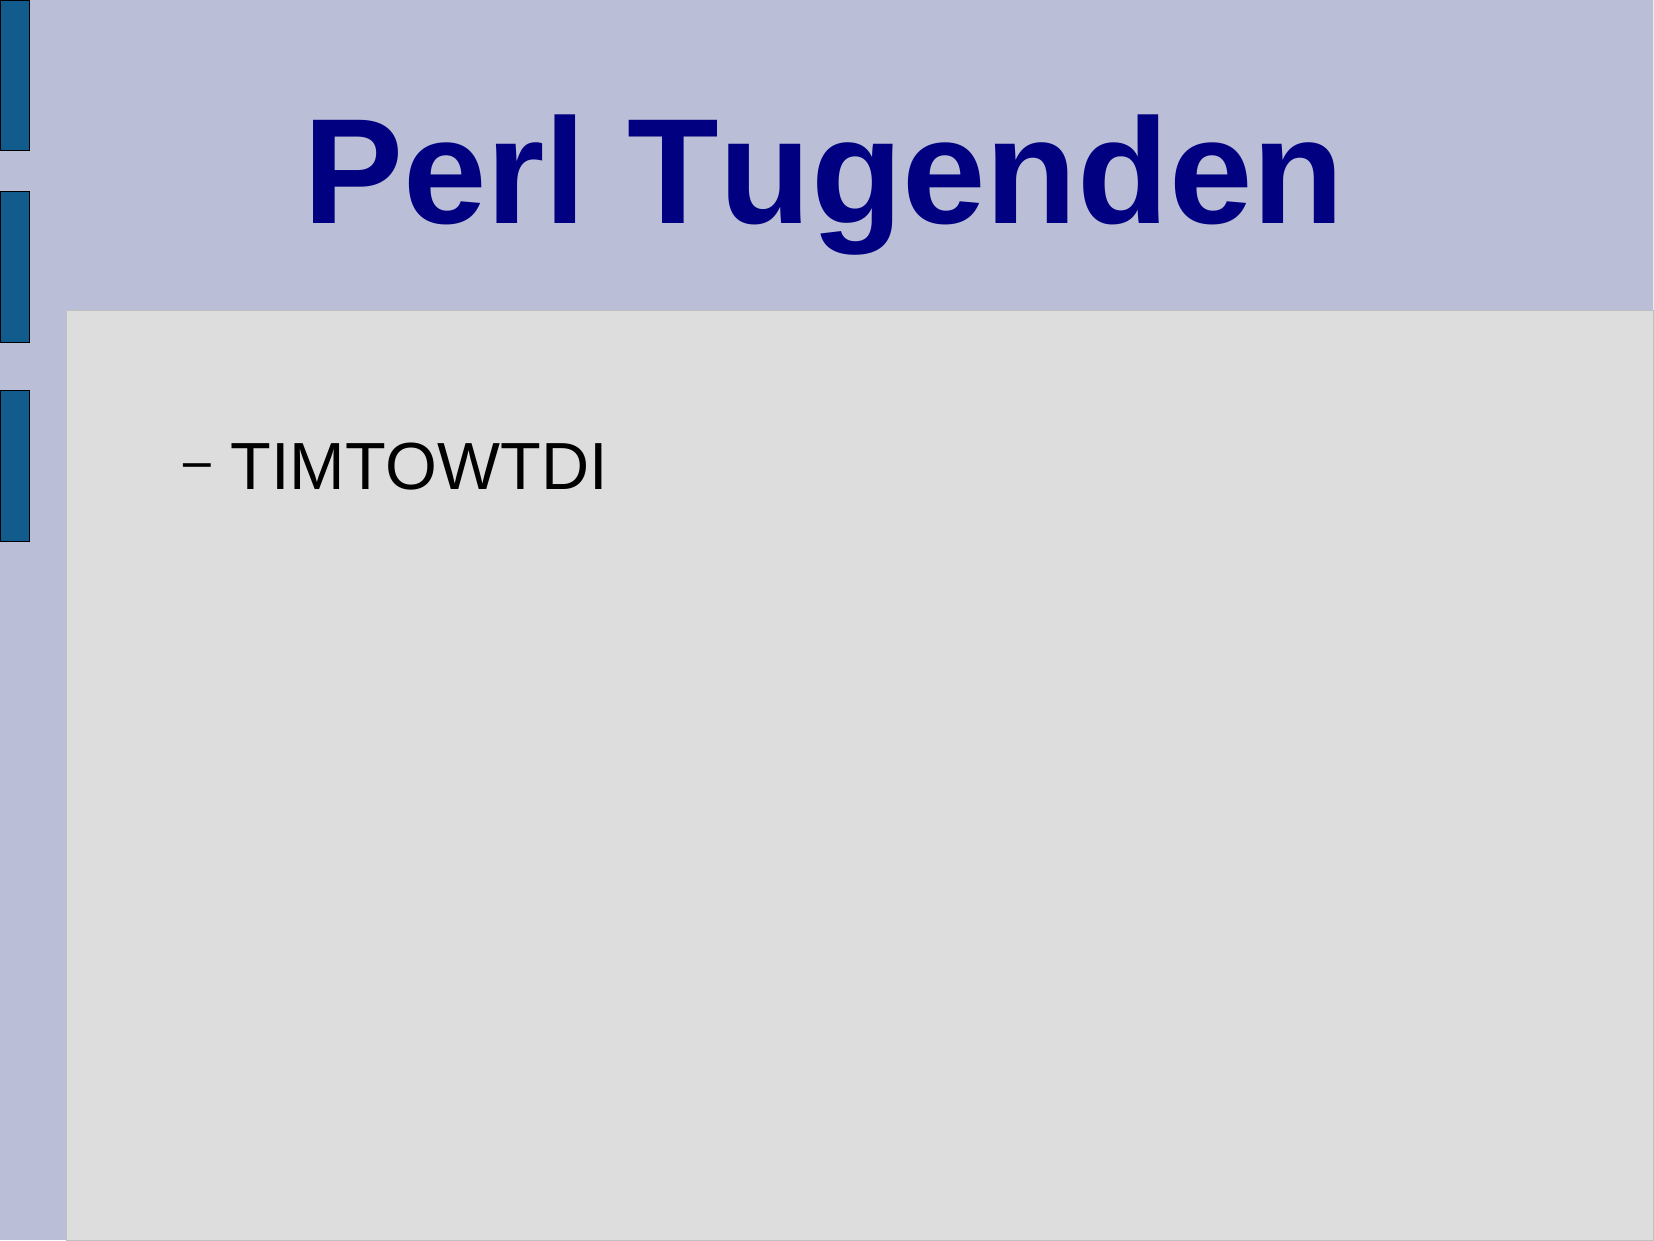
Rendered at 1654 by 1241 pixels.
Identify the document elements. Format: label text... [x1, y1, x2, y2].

list TIMTOWTDI [88, 354, 1501, 1063]
title Perl Tugenden [118, 68, 1531, 276]
